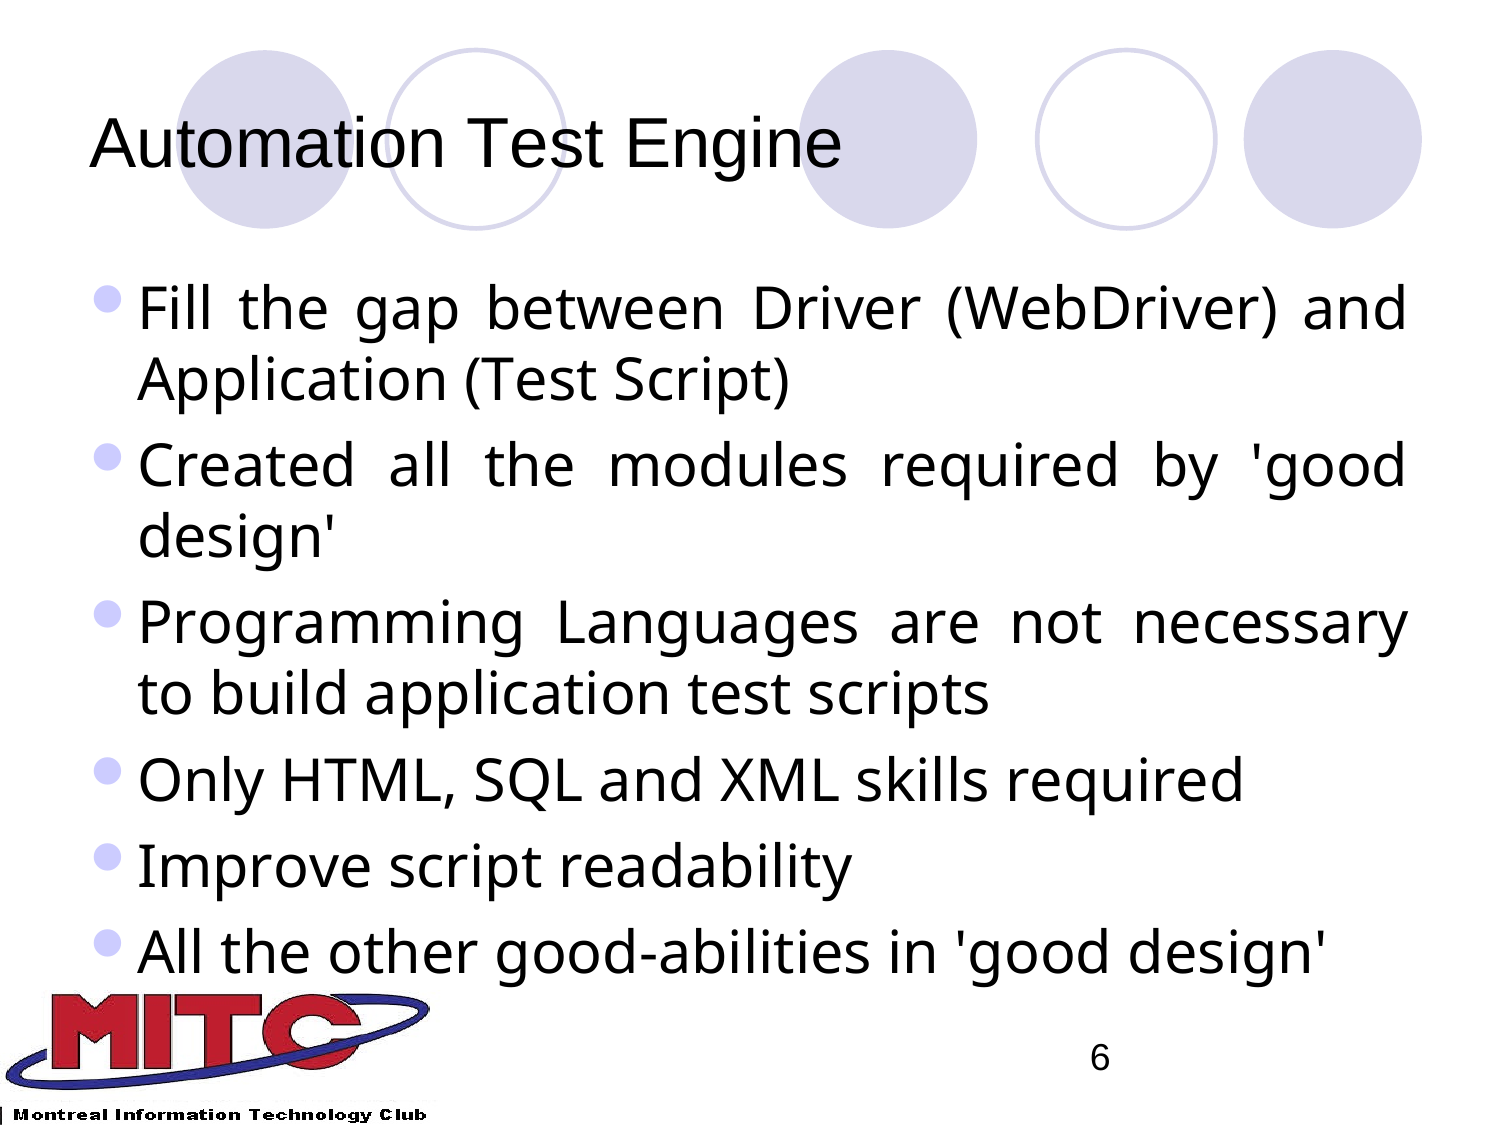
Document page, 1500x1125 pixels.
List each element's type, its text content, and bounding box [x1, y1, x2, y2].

picture [0, 990, 480, 1125]
title Automation Test Engine [75, 45, 1426, 233]
list Fill the gap between Driver (WebDriver) and Application (Test Script) Created all the modules required by 'good design' Programming Languages are not necessary to build application test scripts Only HTML, SQL and XML skills required Improve script readability All the other good-abilities in 'good design' [75, 262, 1426, 1006]
